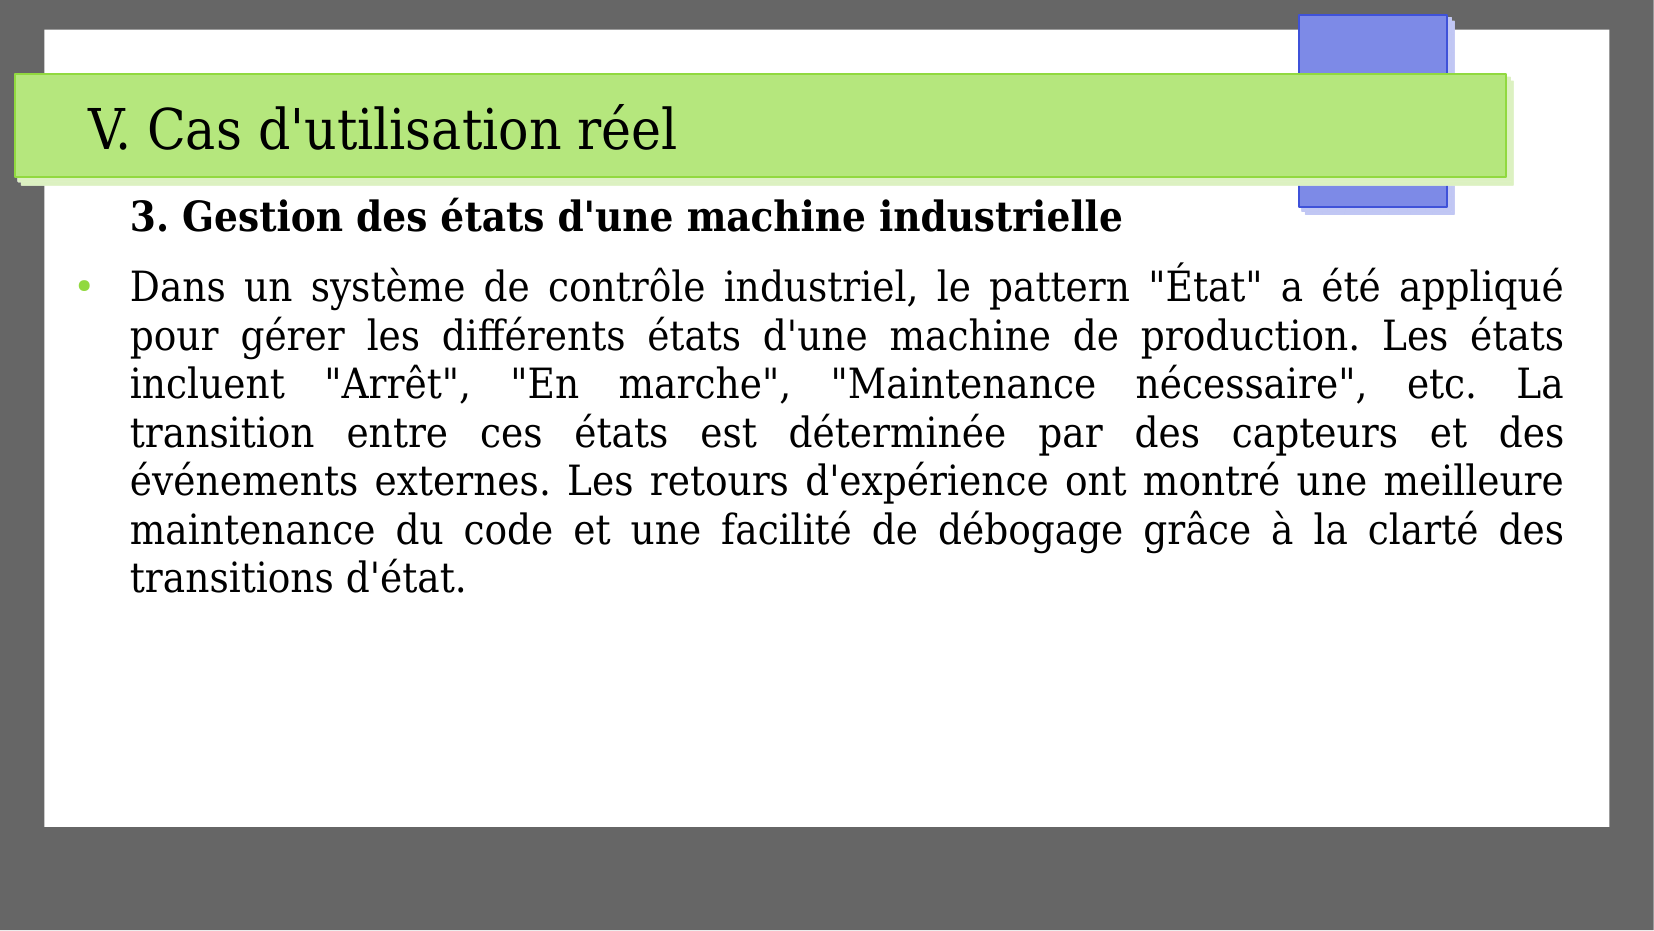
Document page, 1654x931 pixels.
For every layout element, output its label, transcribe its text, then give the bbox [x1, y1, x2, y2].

list 3. Gestion des états d'une machine industrielle Dans un système de contrôle industriel, le pattern "État" a été appliqué pour gérer les différents états d'une machine de production. Les états incluent "Arrêt", "En marche", "Maintenance nécessaire", etc. La transition entre ces états est déterminée par des capteurs et des événements externes. Les retours d'expérience ont montré une meilleure maintenance du code et une facilité de débogage grâce à la clarté des transitions d'état. [59, 191, 1565, 827]
title V. Cas d'utilisation réel [88, 16, 1506, 178]
